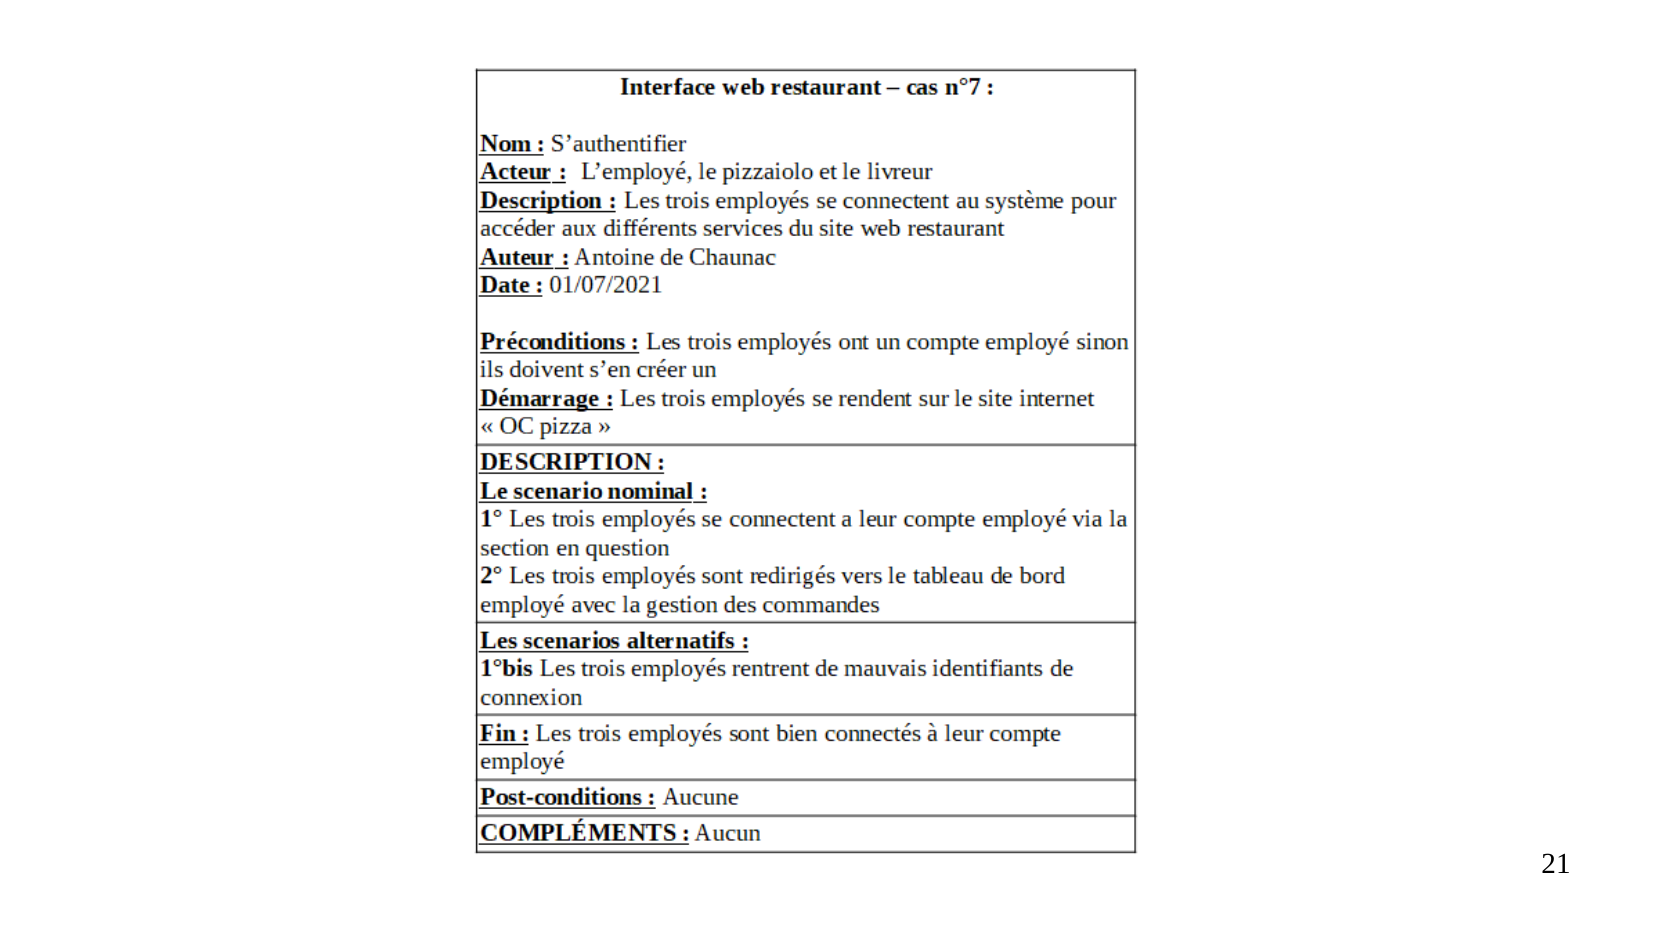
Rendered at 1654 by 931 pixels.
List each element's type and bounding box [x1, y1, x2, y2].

picture [472, 63, 1147, 863]
